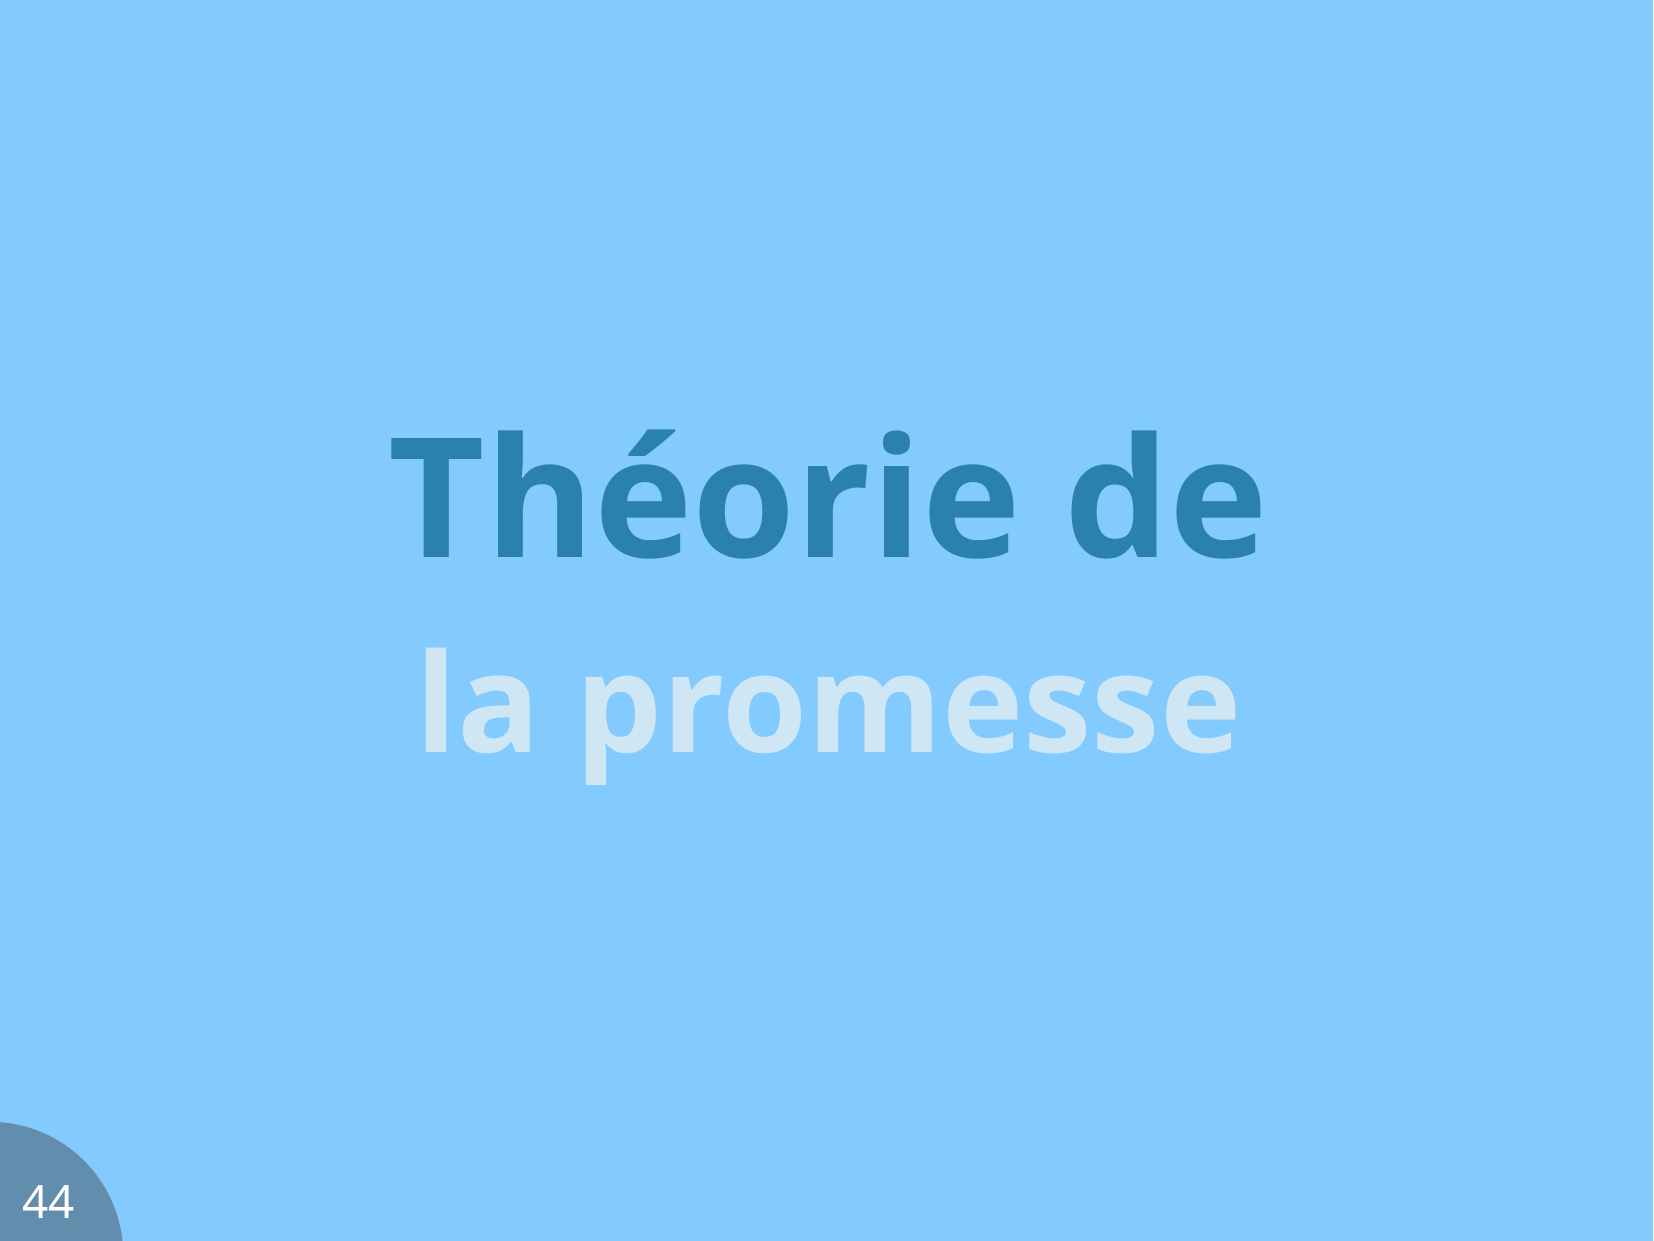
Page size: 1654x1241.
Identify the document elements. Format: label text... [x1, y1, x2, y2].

title Théorie de la promesse [84, 381, 1573, 791]
